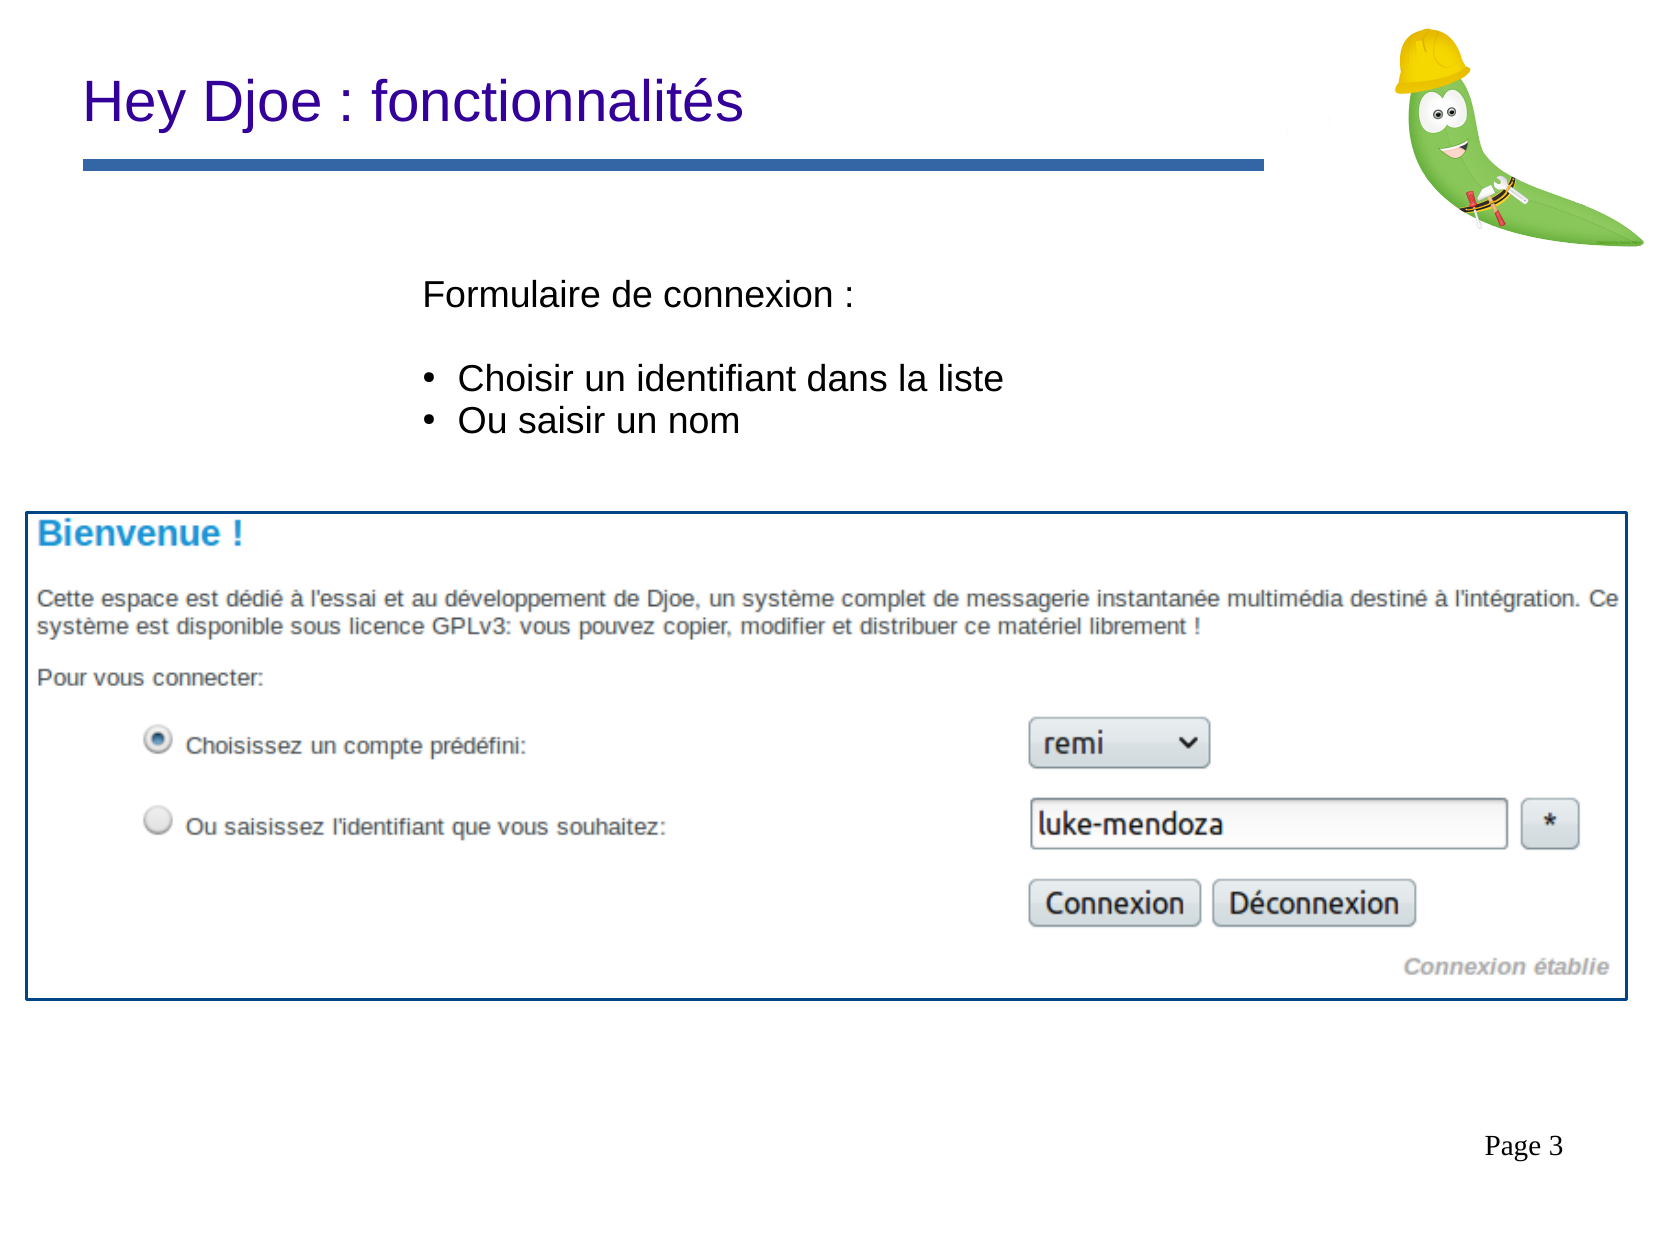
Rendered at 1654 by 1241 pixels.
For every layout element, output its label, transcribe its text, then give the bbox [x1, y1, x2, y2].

picture [28, 513, 1626, 999]
text_box Formulaire de connexion : Choisir un identifiant dans la liste Ou saisir un nom [407, 266, 1247, 449]
title Hey Djoe : fonctionnalités [82, 49, 1264, 154]
picture [1286, 23, 1647, 248]
